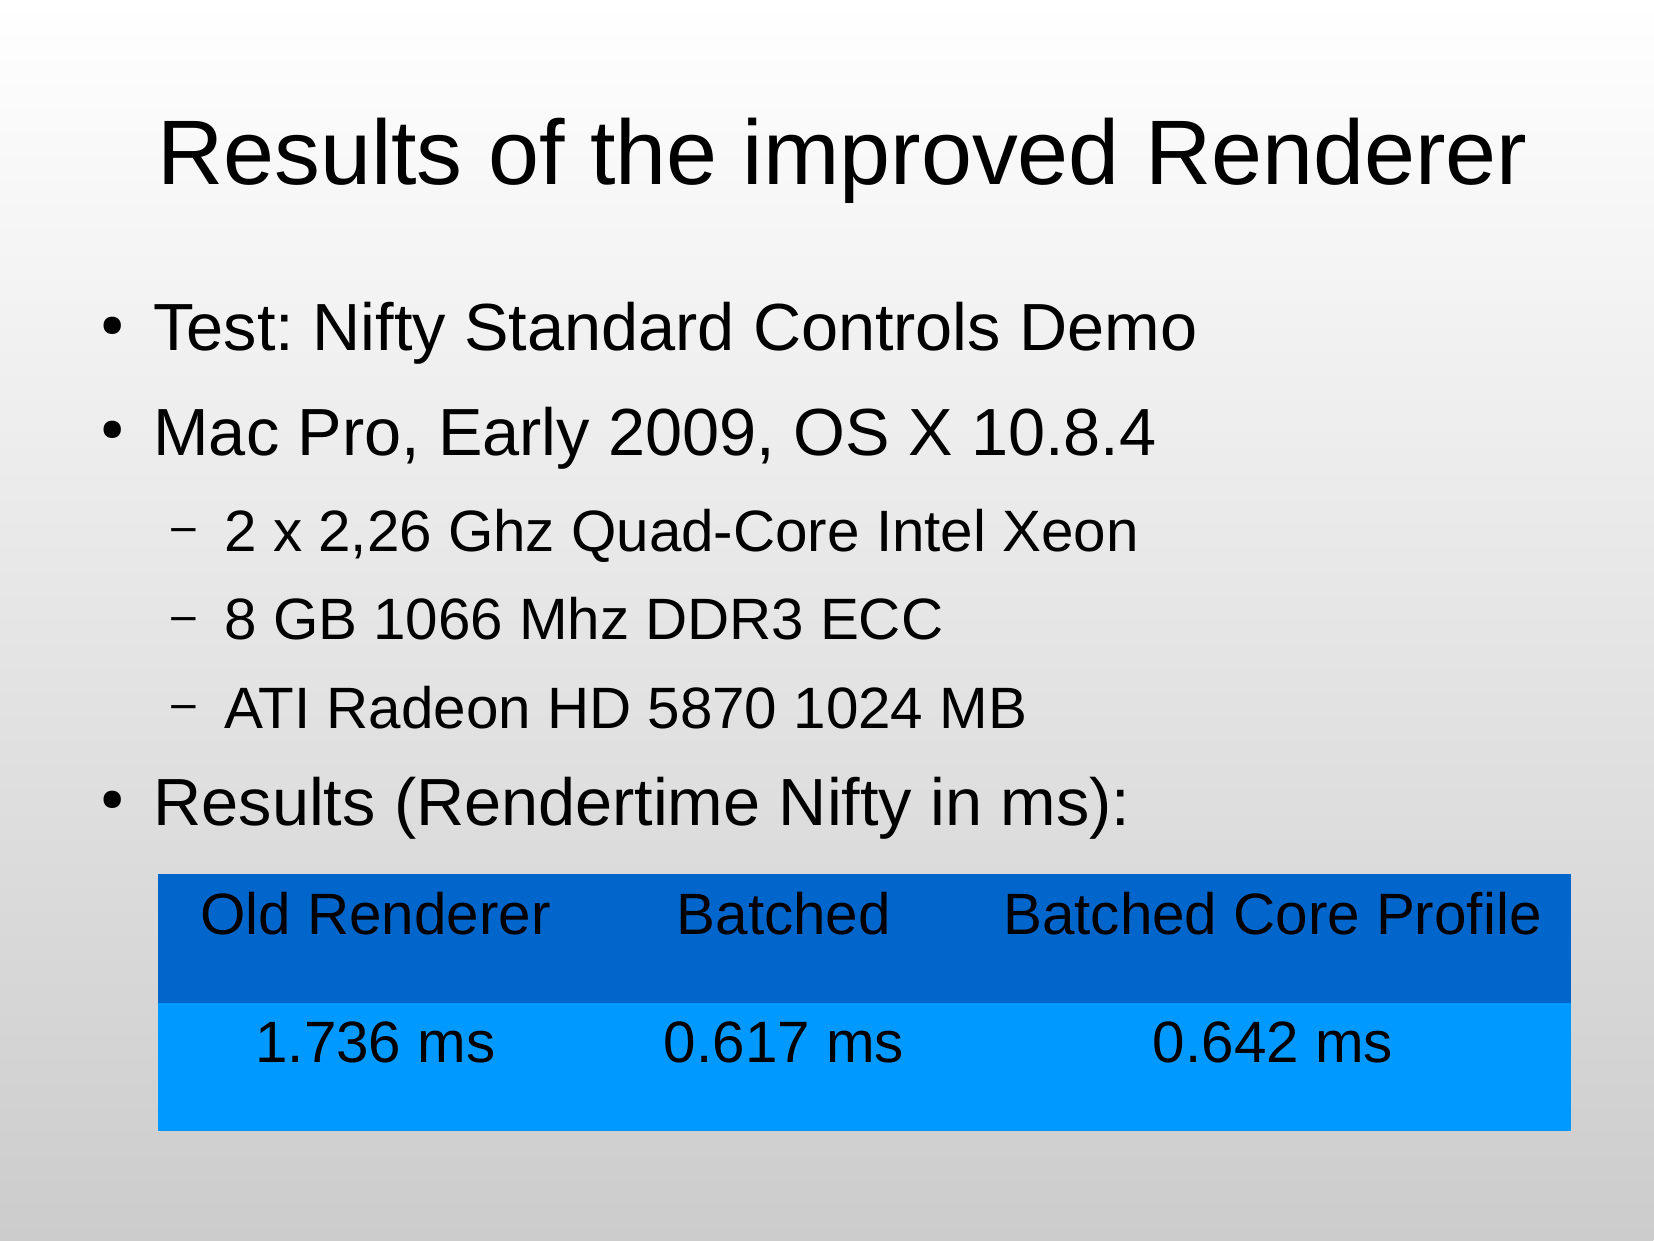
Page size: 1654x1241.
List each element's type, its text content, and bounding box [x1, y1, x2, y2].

table_header Batched [593, 874, 975, 1003]
table_header Old Renderer [158, 874, 593, 1003]
list Test: Nifty Standard Controls Demo Mac Pro, Early 2009, OS X 10.8.4 2 x 2,26 Ghz Quad-Core Intel Xeon 8 GB 1066 Mhz DDR3 ECC ATI Radeon HD 5870 1024 MB Results (Rendertime Nifty in ms): [82, 290, 1571, 1109]
table_cell 1.736 ms [158, 1003, 593, 1131]
table_cell 0.642 ms [975, 1003, 1571, 1131]
table_cell 0.617 ms [593, 1003, 975, 1131]
title Results of the improved Renderer [82, 49, 1571, 257]
table_header Batched Core Profile [975, 874, 1571, 1003]
